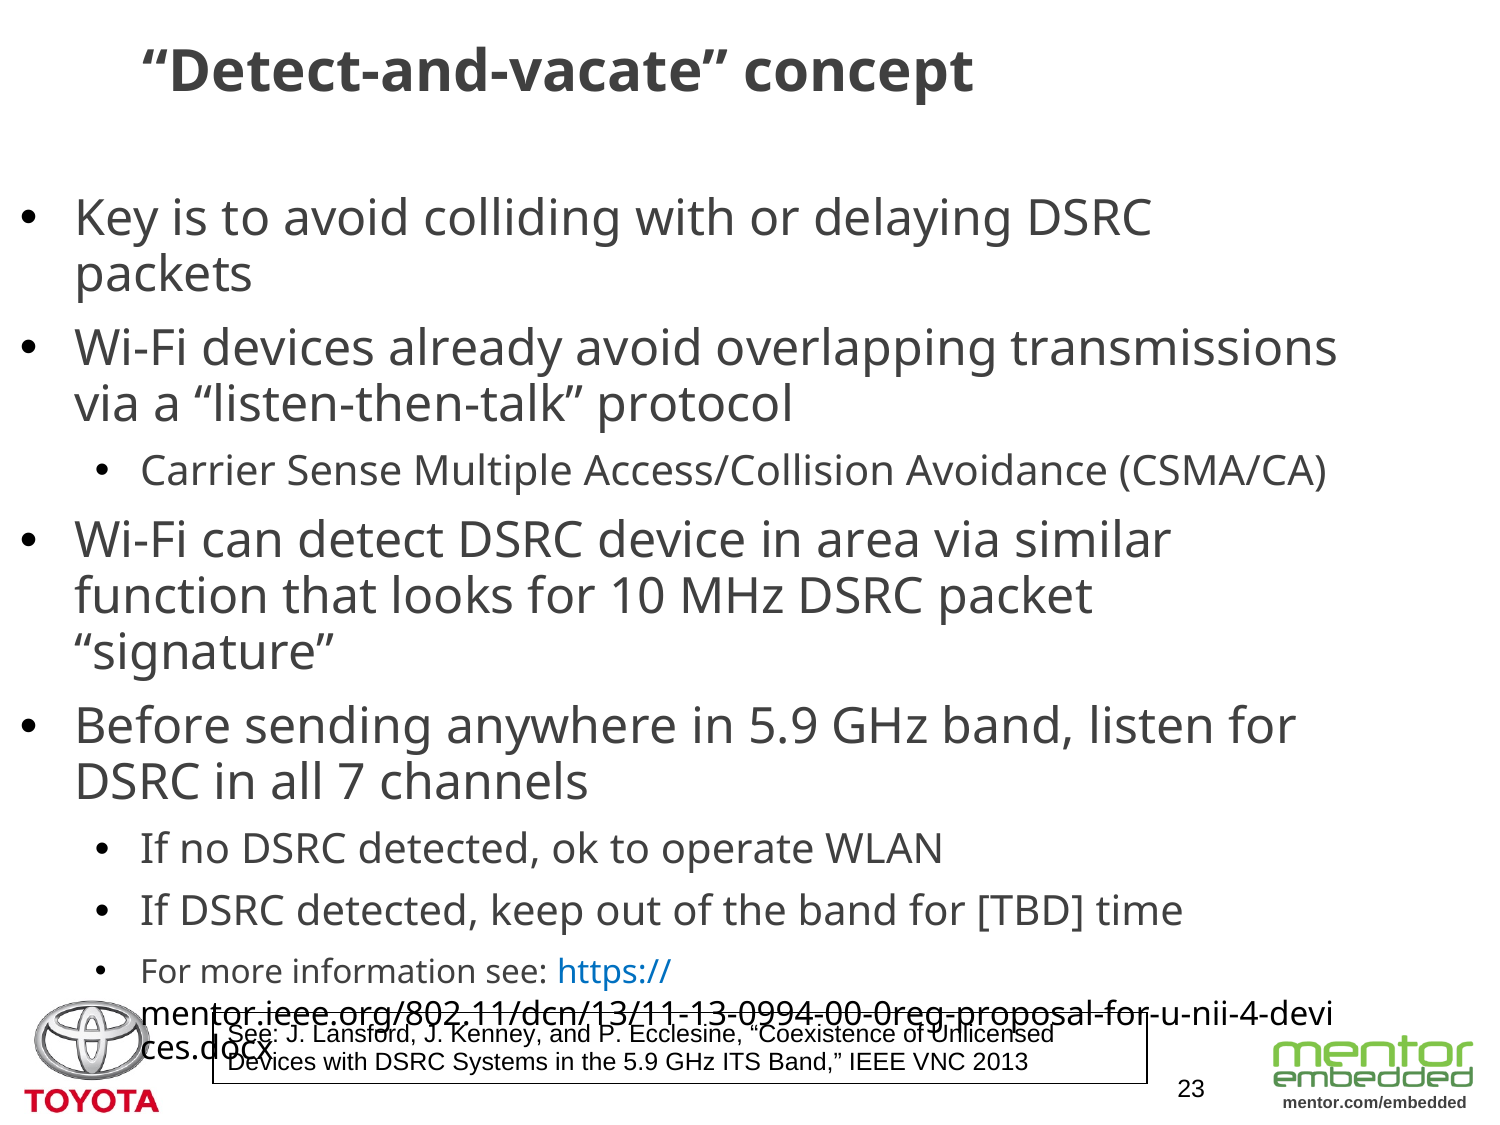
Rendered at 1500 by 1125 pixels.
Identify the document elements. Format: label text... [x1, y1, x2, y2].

text_box “Detect-and-vacate” concept [128, 24, 1279, 184]
picture [1268, 1030, 1476, 1092]
text_box Key is to avoid colliding with or delaying DSRC packets Wi-Fi devices already avoid overlapping transmissions via a “listen-then-talk” protocol Carrier Sense Multiple Access/Collision Avoidance (CSMA/CA) Wi-Fi can detect DSRC device in area via similar function that looks for 10 MHz DSRC packet “signature” Before sending anywhere in 5.9 GHz band, listen for DSRC in all 7 channels If no DSRC detected, ok to operate WLAN If DSRC detected, keep out of the band for [TBD] time For more information see: https://mentor.ieee.org/802.11/dcn/13/11-13-0994-00-0reg-proposal-for-u-nii-4-devices.docx [4, 183, 1356, 1067]
text_box See: J. Lansford, J. Kenney, and P. Ecclesine, “Coexistence of Unlicensed Devices with DSRC Systems in the 5.9 GHz ITS Band,” IEEE VNC 2013 [212, 1012, 1148, 1084]
picture [24, 1067, 163, 1114]
